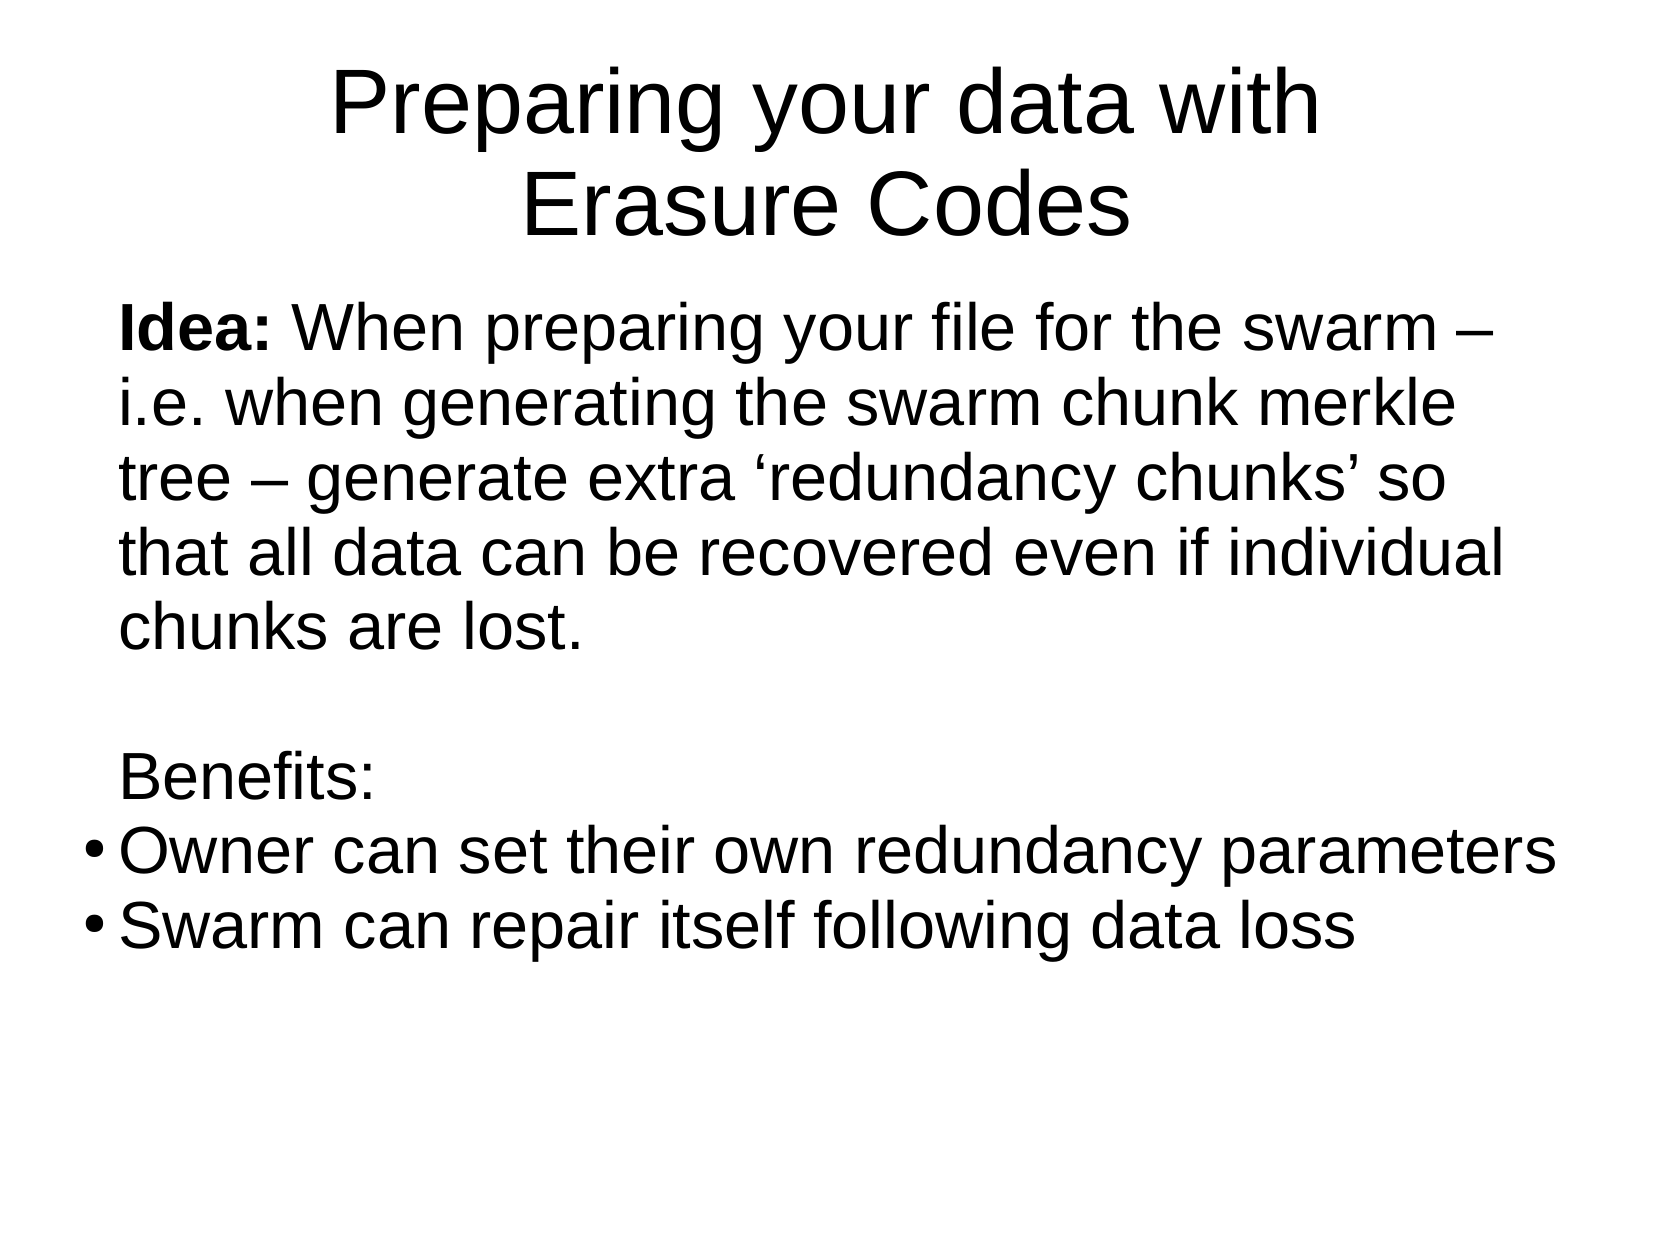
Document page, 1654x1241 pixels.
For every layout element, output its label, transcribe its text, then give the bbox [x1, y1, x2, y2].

title Preparing your data with Erasure Codes [82, 49, 1571, 257]
subtitle Idea: When preparing your file for the swarm – i.e. when generating the swarm chunk merkle tree – generate extra ‘redundancy chunks’ so that all data can be recovered even if individual chunks are lost. Benefits: Owner can set their own redundancy parameters Swarm can repair itself following data loss [82, 290, 1571, 1010]
